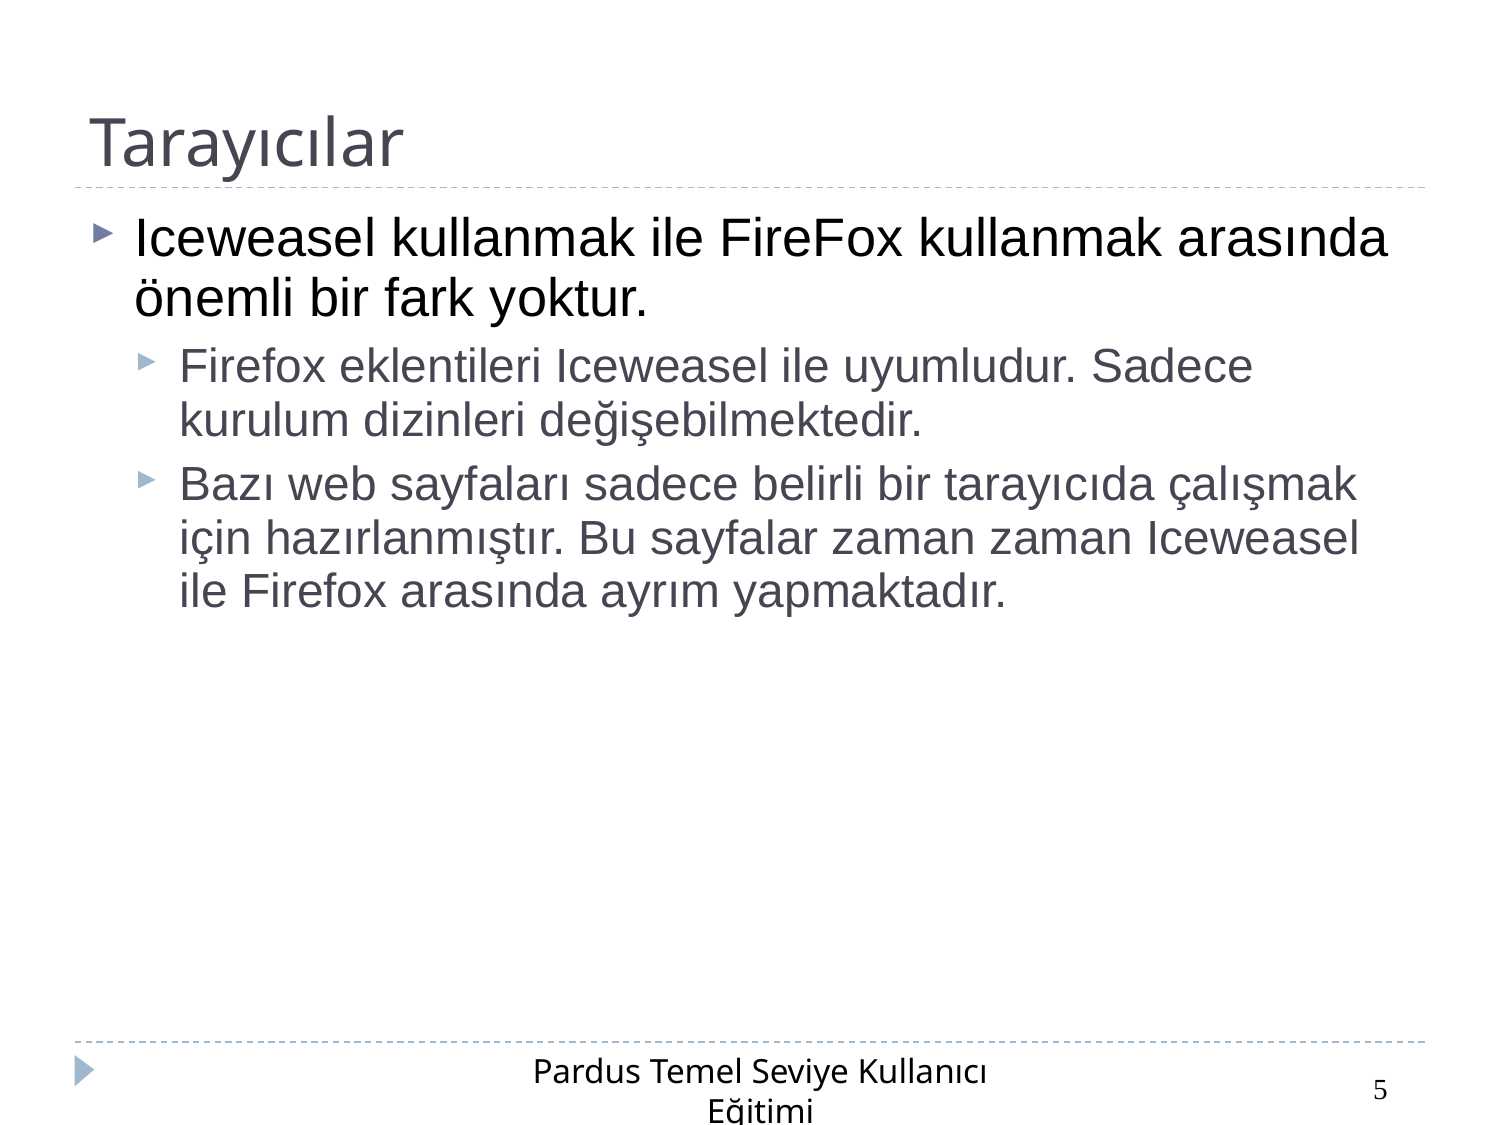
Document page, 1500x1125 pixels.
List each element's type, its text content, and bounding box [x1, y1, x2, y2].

title Tarayıcılar [75, 24, 1425, 188]
list Iceweasel kullanmak ile FireFox kullanmak arasında önemli bir fark yoktur. Firefox eklentileri Iceweasel ile uyumludur. Sadece kurulum dizinleri değişebilmektedir. Bazı web sayfaları sadece belirli bir tarayıcıda çalışmak için hazırlanmıştır. Bu sayfalar zaman zaman Iceweasel ile Firefox arasında ayrım yapmaktadır. [75, 200, 1425, 1010]
